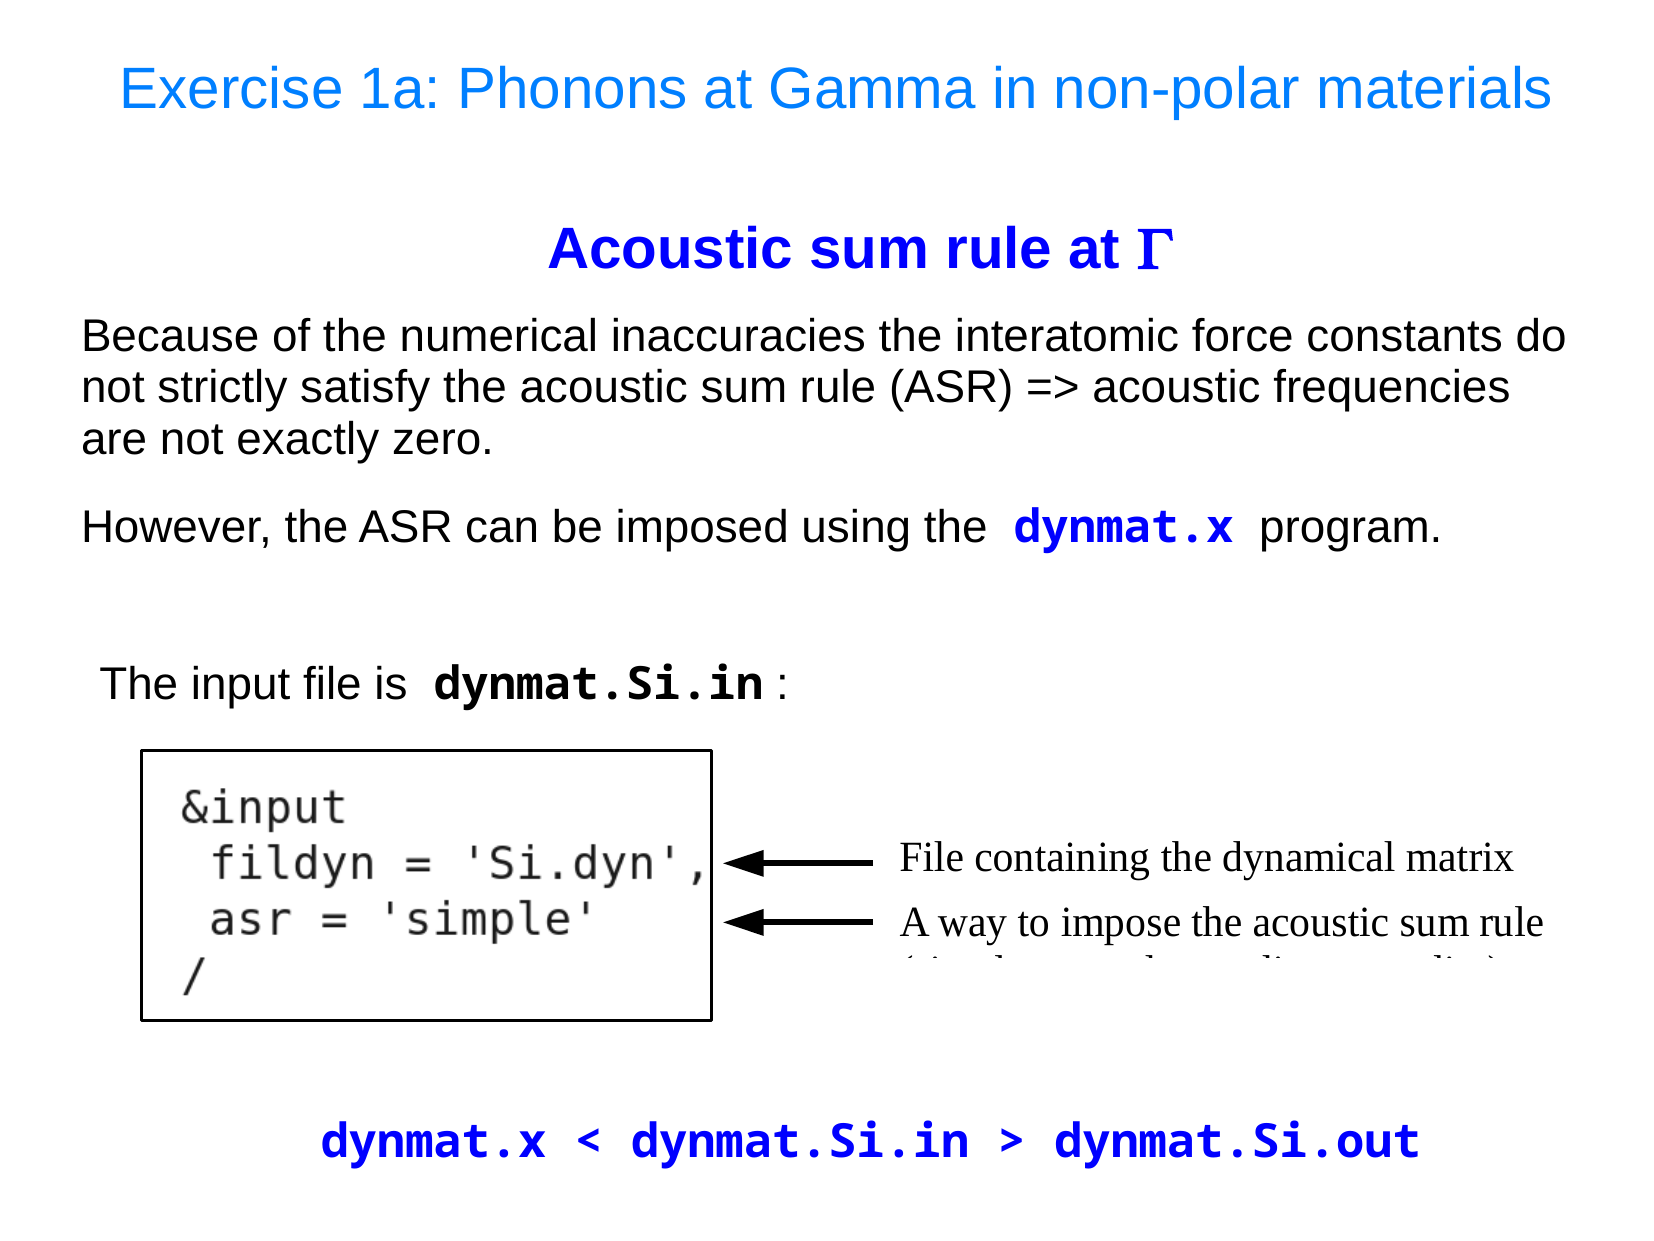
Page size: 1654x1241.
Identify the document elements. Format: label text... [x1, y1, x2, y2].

picture [713, 781, 721, 1006]
picture [165, 781, 710, 1006]
chart [779, 708, 1606, 958]
list Acoustic sum rule at Γ Because of the numerical inaccuracies the interatomic force constants do not strictly satisfy the acoustic sum rule (ASR) => acoustic frequencies are not exactly zero. However, the ASR can be imposed using the dynmat.x program. [81, 215, 1570, 595]
list The input file is dynmat.Si.in : [28, 650, 880, 744]
title Exercise 1a: Phonons at Gamma in non-polar materials [82, 0, 1571, 192]
list dynmat.x < dynmat.Si.in > dynmat.Si.out [253, 1107, 1469, 1230]
